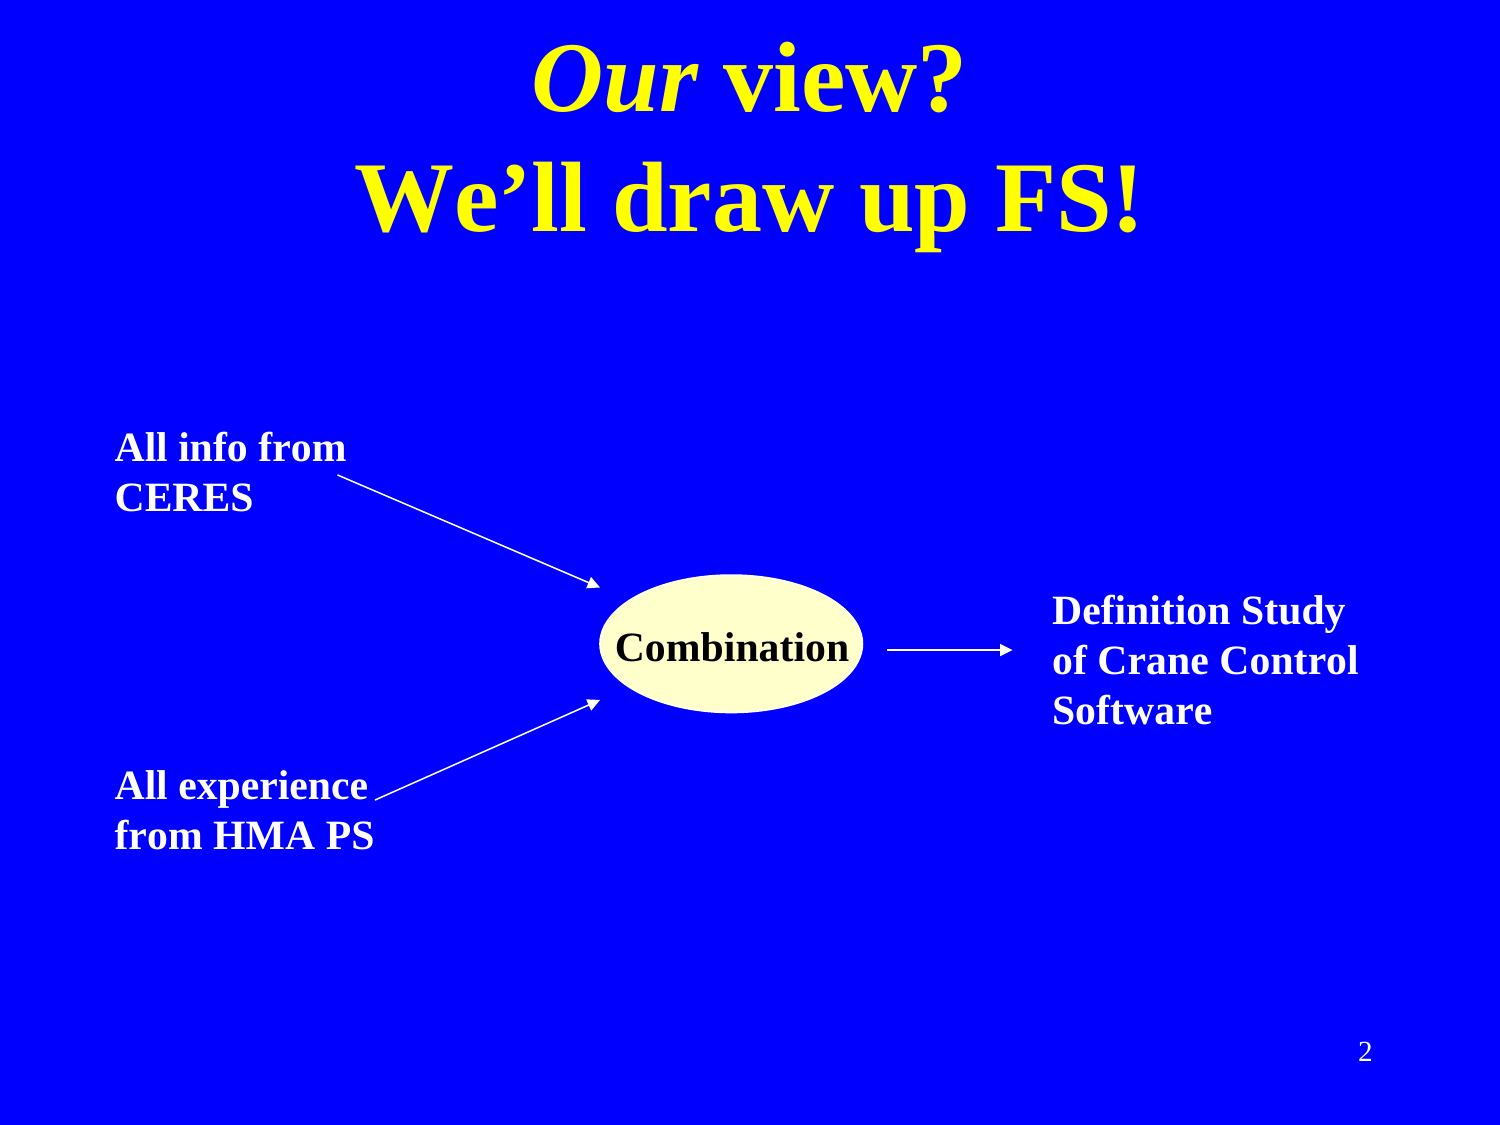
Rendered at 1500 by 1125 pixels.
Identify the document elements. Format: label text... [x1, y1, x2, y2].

text_box All info from CERES [99, 412, 376, 528]
text_box Combination [599, 612, 876, 679]
title Our view? We’ll draw up FS! [0, 37, 1500, 225]
text_box [618, 679, 844, 713]
text_box [614, 575, 848, 612]
text_box All experience from HMA PS [99, 749, 463, 866]
text_box Definition Study of Crane Control Software [1037, 575, 1401, 741]
